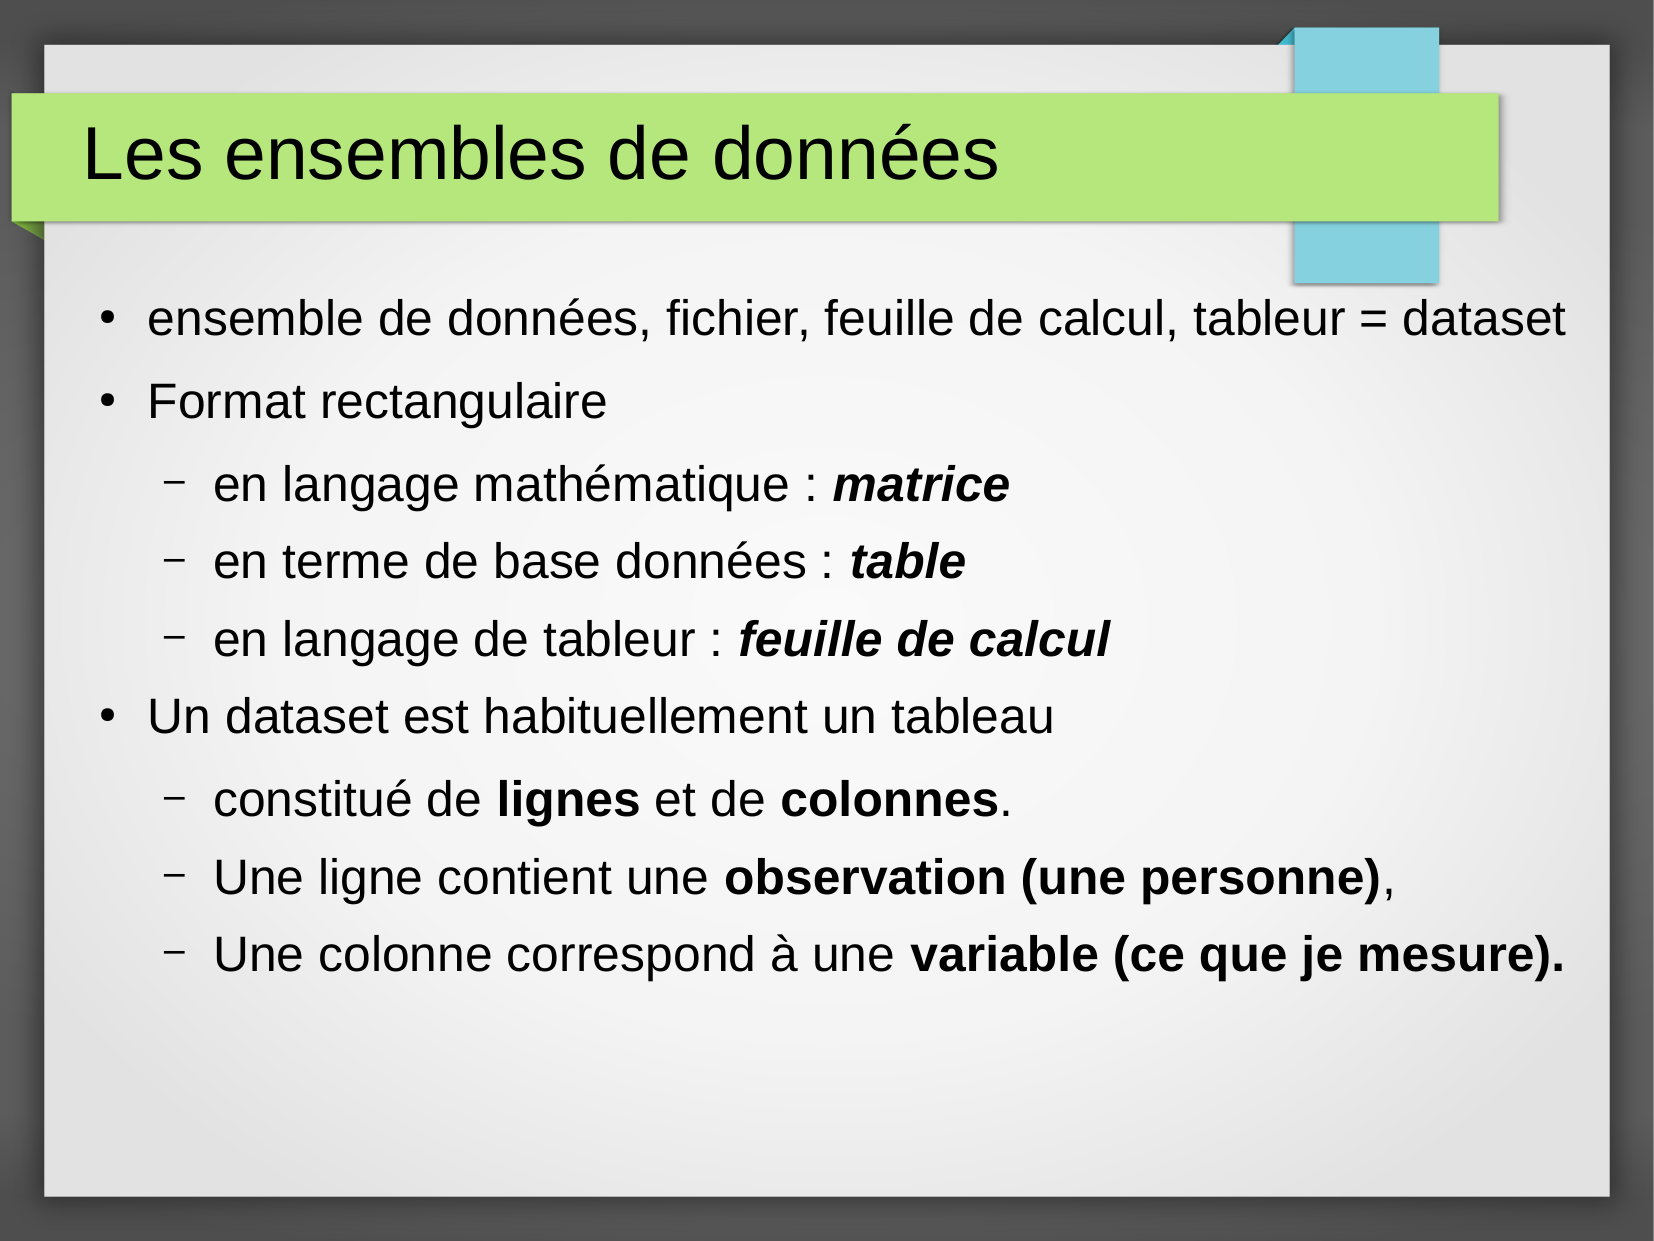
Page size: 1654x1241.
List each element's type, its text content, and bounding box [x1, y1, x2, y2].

picture [0, 0, 1654, 1241]
title Les ensembles de données [82, 94, 1264, 213]
list ensemble de données, fichier, feuille de calcul, tableur = dataset Format rectangulaire en langage mathématique : matrice en terme de base données : table en langage de tableur : feuille de calcul Un dataset est habituellement un tableau constitué de lignes et de colonnes. Une ligne contient une observation (une personne), Une colonne correspond à une variable (ce que je mesure). [82, 290, 1571, 1010]
